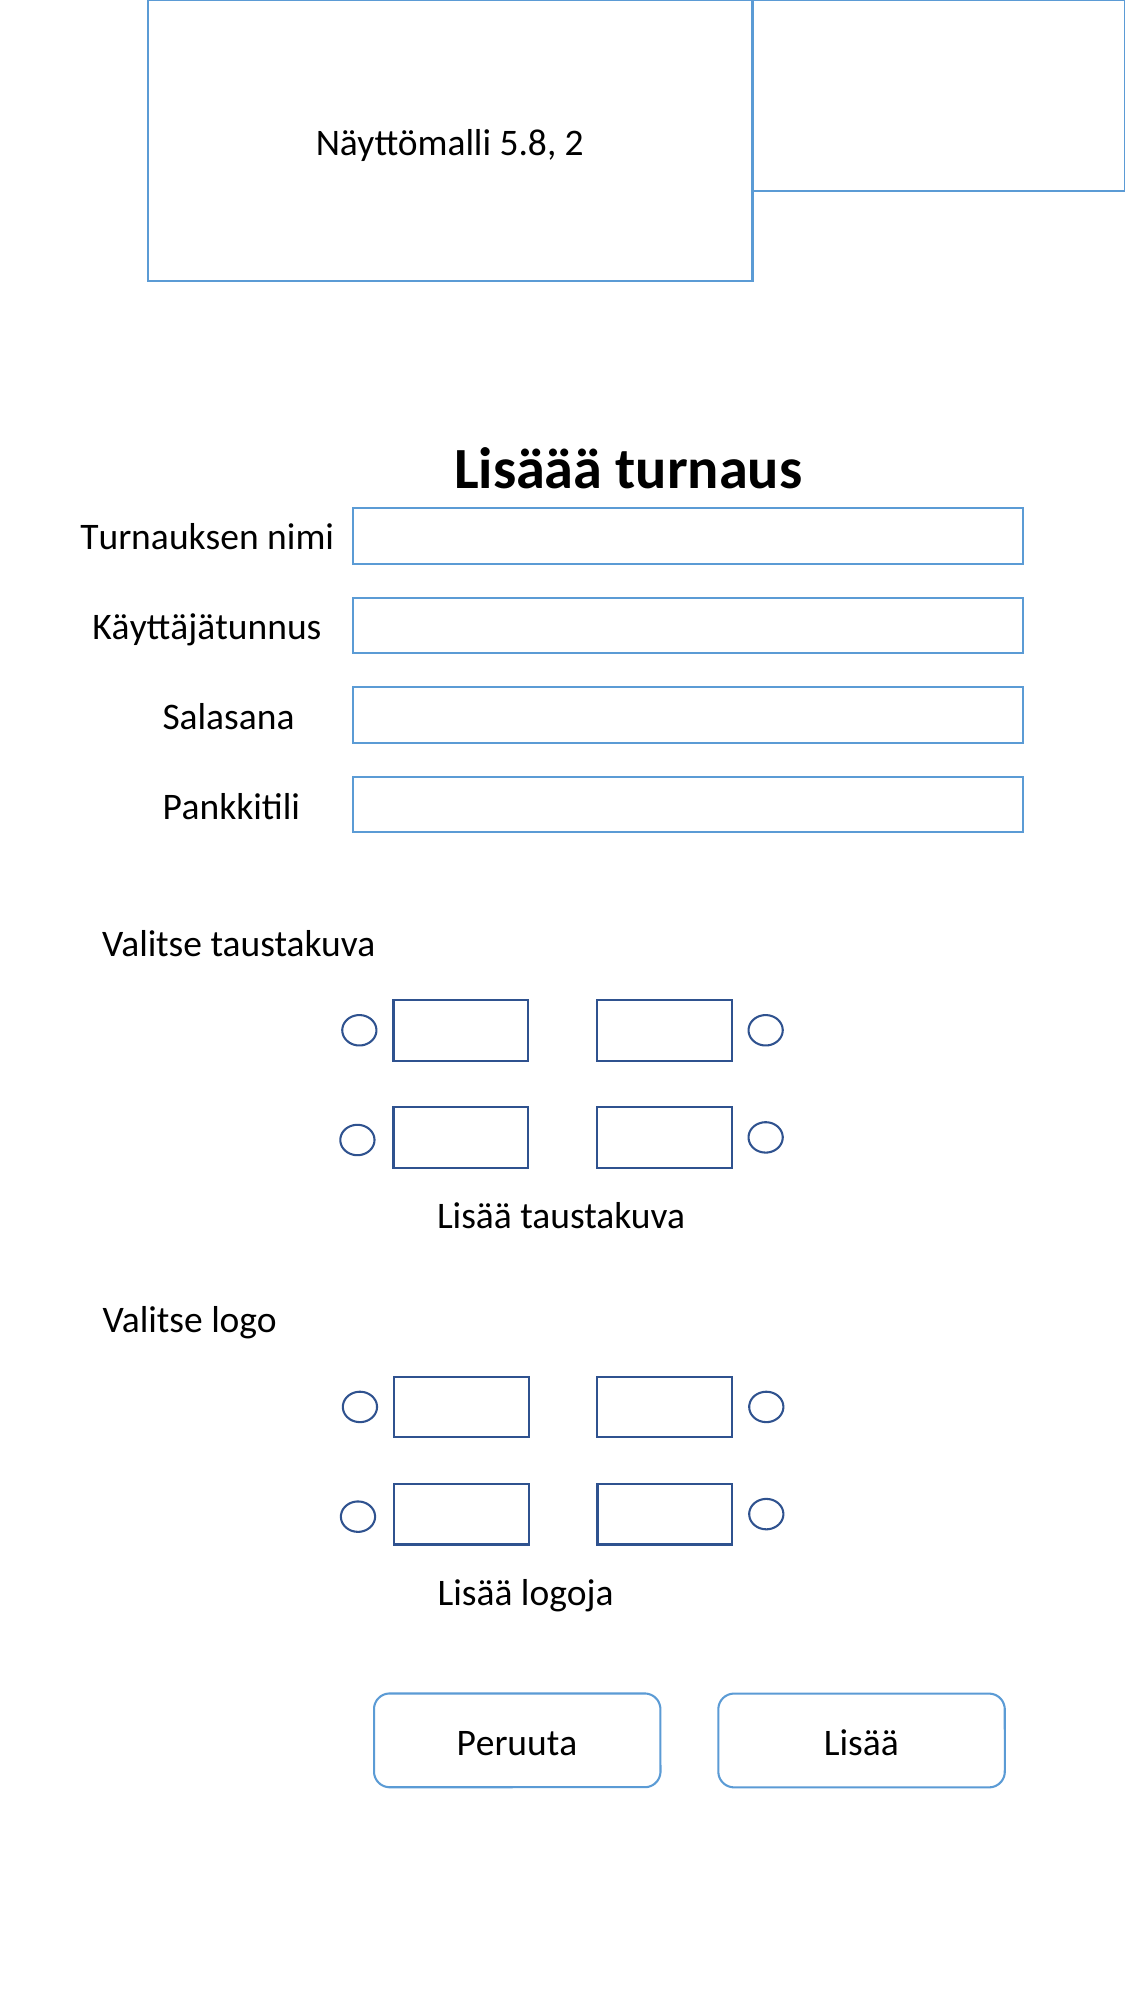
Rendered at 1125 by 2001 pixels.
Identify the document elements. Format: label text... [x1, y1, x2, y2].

text_box Pankkitili [147, 774, 333, 835]
text_box [394, 1484, 529, 1544]
text_box [393, 1107, 528, 1168]
text_box [353, 777, 1023, 832]
text_box [342, 1015, 377, 1046]
text_box [749, 1498, 784, 1530]
text_box Käyttäjätunnus [77, 594, 341, 655]
text_box Valitse taustakuva [87, 911, 394, 972]
text_box Lisää [718, 1693, 1005, 1788]
text_box Salasana [147, 684, 312, 745]
text_box [340, 1501, 376, 1532]
text_box [748, 1015, 783, 1046]
text_box [597, 1377, 732, 1437]
text_box [597, 1107, 732, 1168]
text_box Valitse logo [87, 1287, 295, 1349]
text_box [749, 1391, 784, 1423]
text_box [752, 0, 1125, 191]
text_box [353, 508, 1023, 564]
text_box [598, 1484, 732, 1544]
text_box [597, 1000, 732, 1061]
text_box [393, 1000, 528, 1061]
text_box Lisää taustakuva [422, 1183, 703, 1245]
text_box [353, 687, 1023, 743]
text_box Lisää logoja [422, 1560, 631, 1622]
text_box Näyttömalli 5.8, 2 [148, 0, 752, 281]
text_box [748, 1122, 783, 1153]
text_box Peruuta [374, 1693, 661, 1788]
text_box [394, 1377, 529, 1437]
text_box Turnauksen nimi [65, 504, 353, 565]
text_box Lisäää turnaus [439, 422, 823, 509]
text_box [340, 1124, 375, 1156]
text_box [342, 1391, 378, 1423]
text_box [353, 598, 1023, 653]
